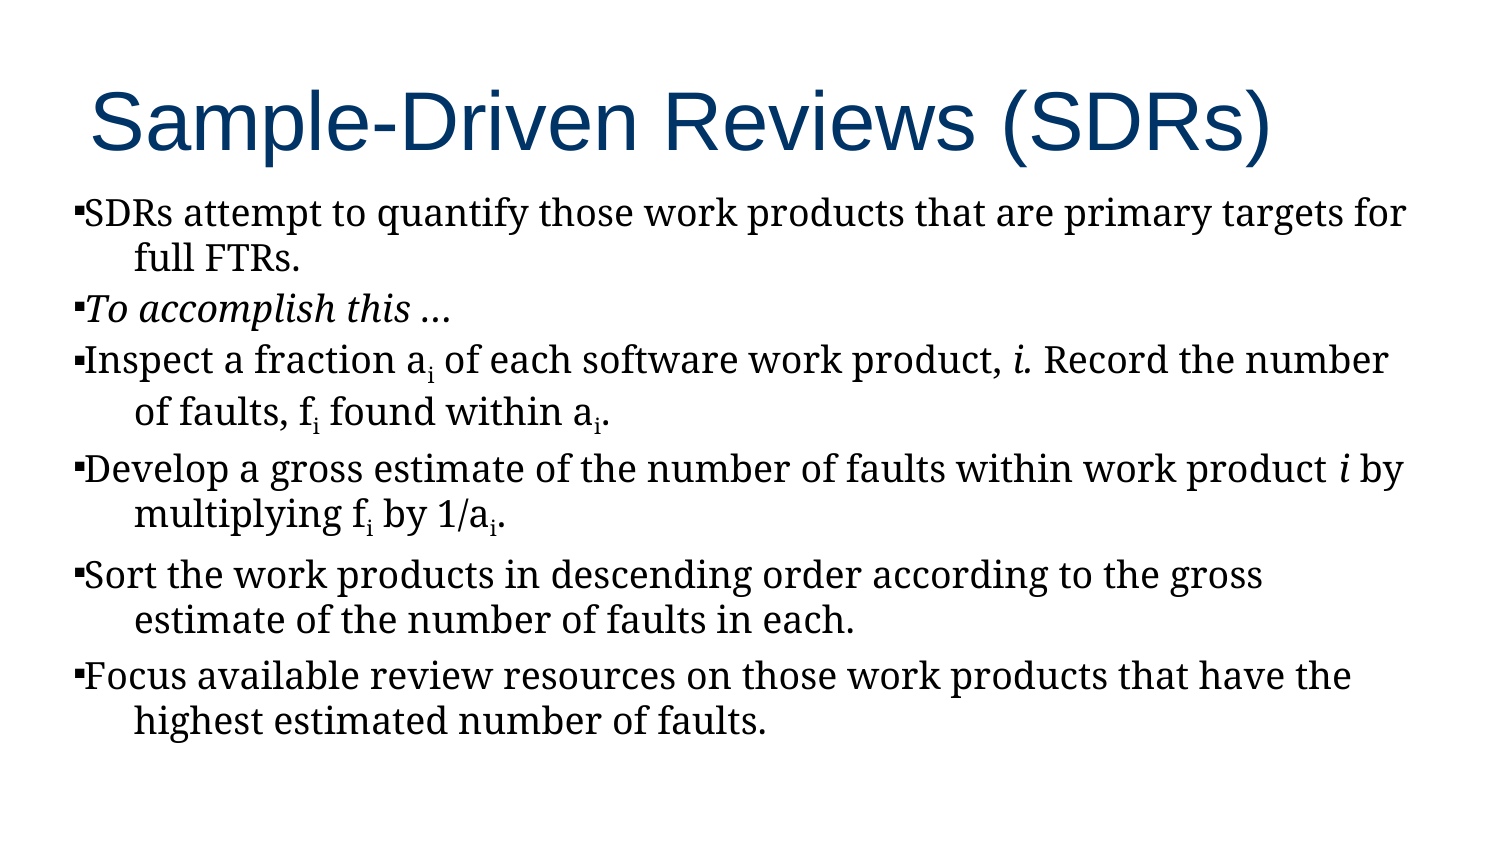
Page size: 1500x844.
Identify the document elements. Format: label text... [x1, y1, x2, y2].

title Sample-Driven Reviews (SDRs) [75, 33, 1425, 175]
subtitle SDRs attempt to quantify those work products that are primary targets for full FTRs. To accomplish this … Inspect a fraction ai of each software work product, i. Record the number of faults, fi found within ai. Develop a gross estimate of the number of faults within work product i by multiplying fi by 1/ai. Sort the work products in descending order according to the gross estimate of the number of faults in each. Focus available review resources on those work products that have the highest estimated number of faults. [75, 188, 1425, 742]
